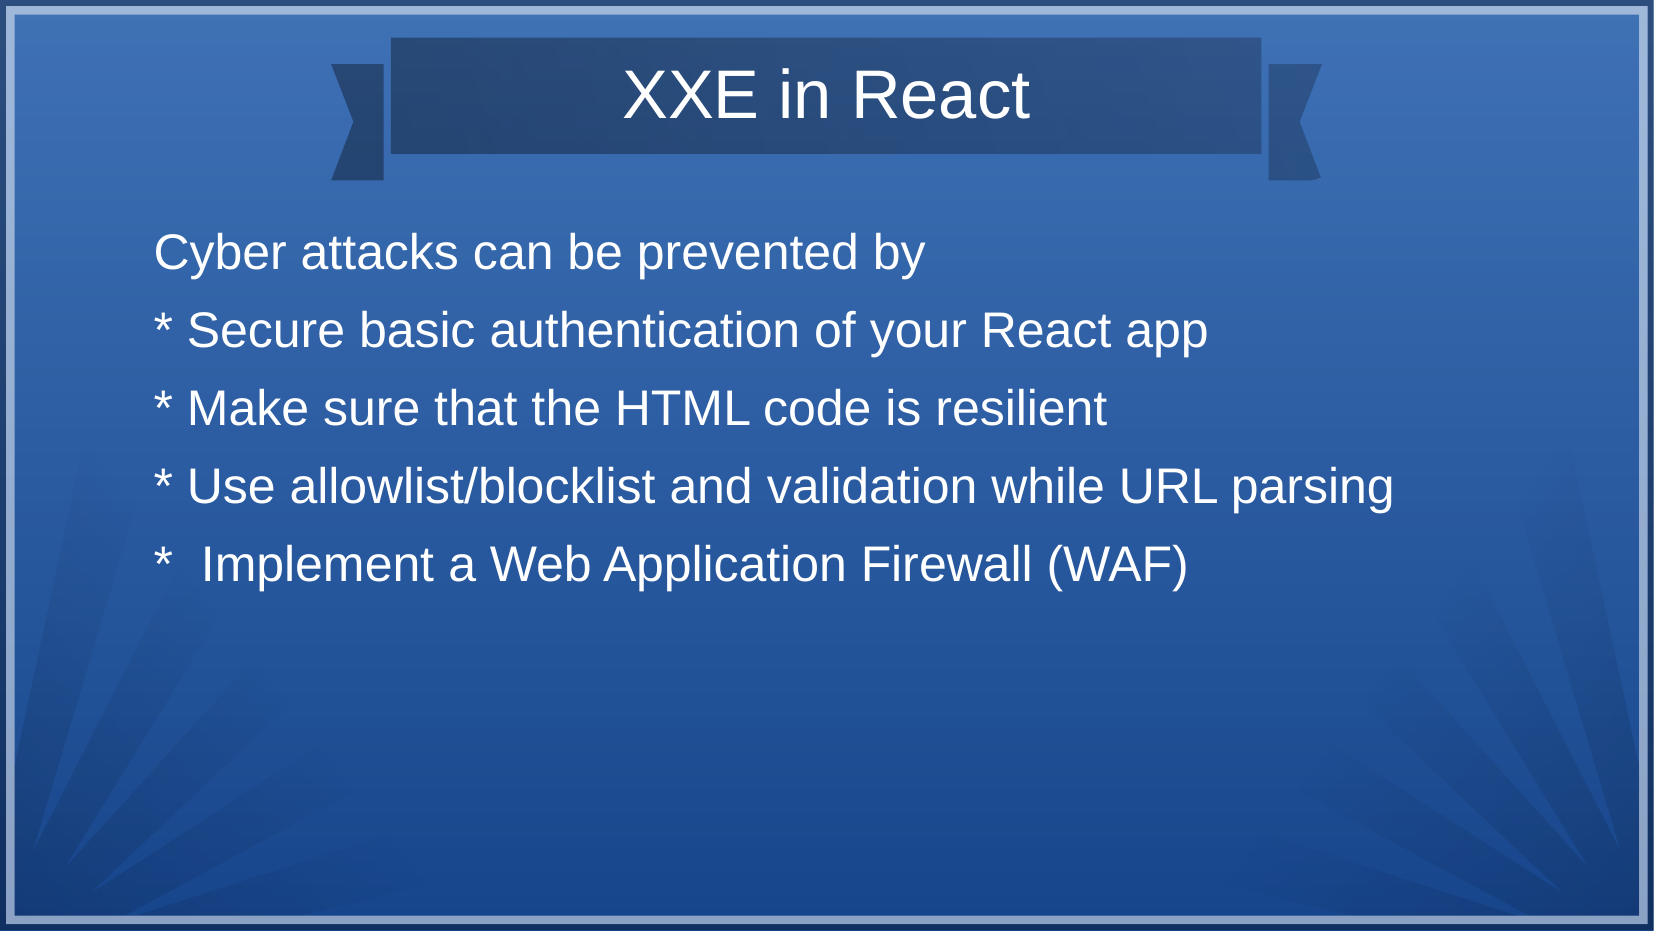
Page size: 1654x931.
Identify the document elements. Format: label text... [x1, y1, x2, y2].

list Cyber attacks can be prevented by * Secure basic authentication of your React app * Make sure that the HTML code is resilient * Use allowlist/blocklist and validation while URL parsing * Implement a Web Application Firewall (WAF) [82, 224, 1571, 848]
title XXE in React [389, 35, 1264, 154]
